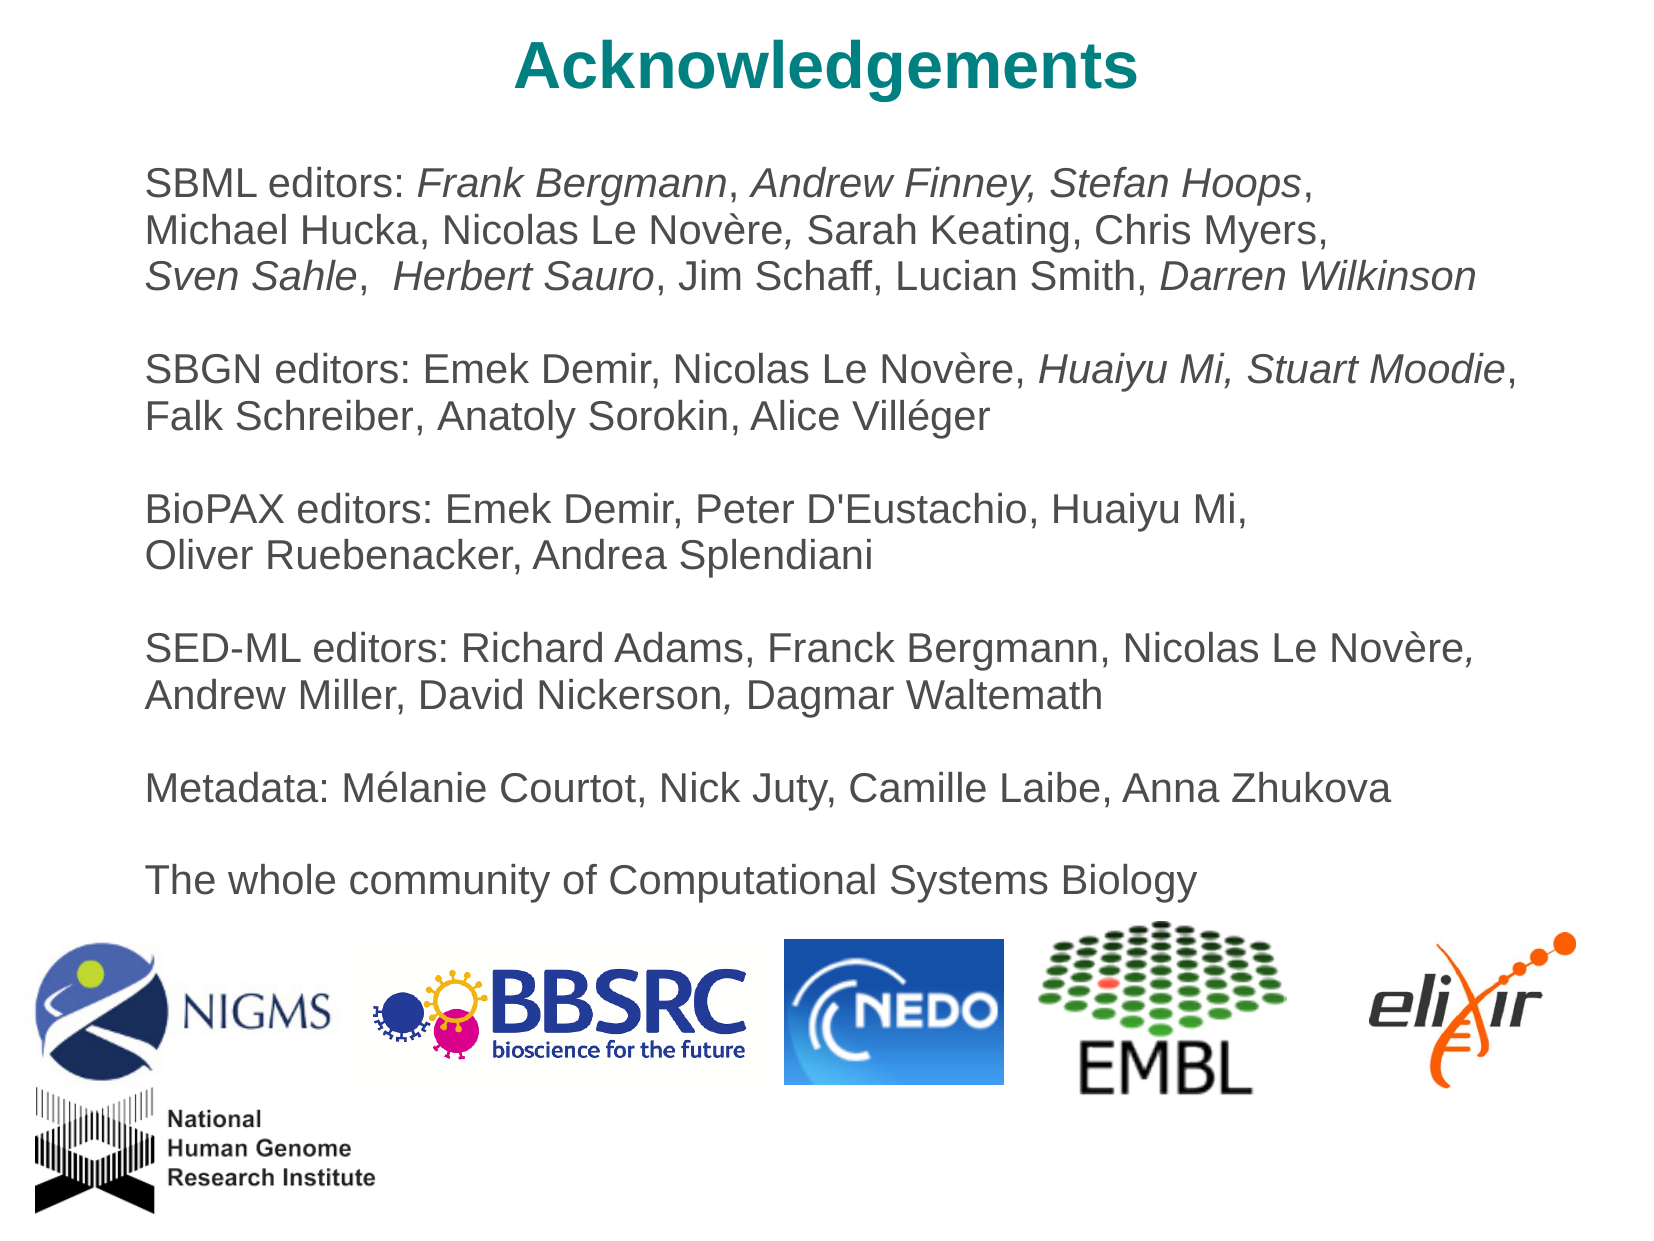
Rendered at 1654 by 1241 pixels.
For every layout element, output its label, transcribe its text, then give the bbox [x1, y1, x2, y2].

picture [1038, 921, 1287, 1103]
text_box SBML editors: Frank Bergmann, Andrew Finney, Stefan Hoops, Michael Hucka, Nicolas Le Novère, Sarah Keating, Chris Myers, Sven Sahle, Herbert Sauro, Jim Schaff, Lucian Smith, Darren Wilkinson SBGN editors: Emek Demir, Nicolas Le Novère, Huaiyu Mi, Stuart Moodie, Falk Schreiber, Anatoly Sorokin, Alice Villéger BioPAX editors: Emek Demir, Peter D'Eustachio, Huaiyu Mi, Oliver Ruebenacker, Andrea Splendiani SED-ML editors: Richard Adams, Franck Bergmann, Nicolas Le Novère, Andrew Miller, David Nickerson, Dagmar Waltemath Metadata: Mélanie Courtot, Nick Juty, Camille Laibe, Anna Zhukova The whole community of Computational Systems Biology [129, 152, 1545, 1191]
picture [784, 939, 1004, 1085]
picture [25, 930, 776, 1214]
title Acknowledgements [82, 2, 1571, 129]
picture [1369, 932, 1576, 1089]
